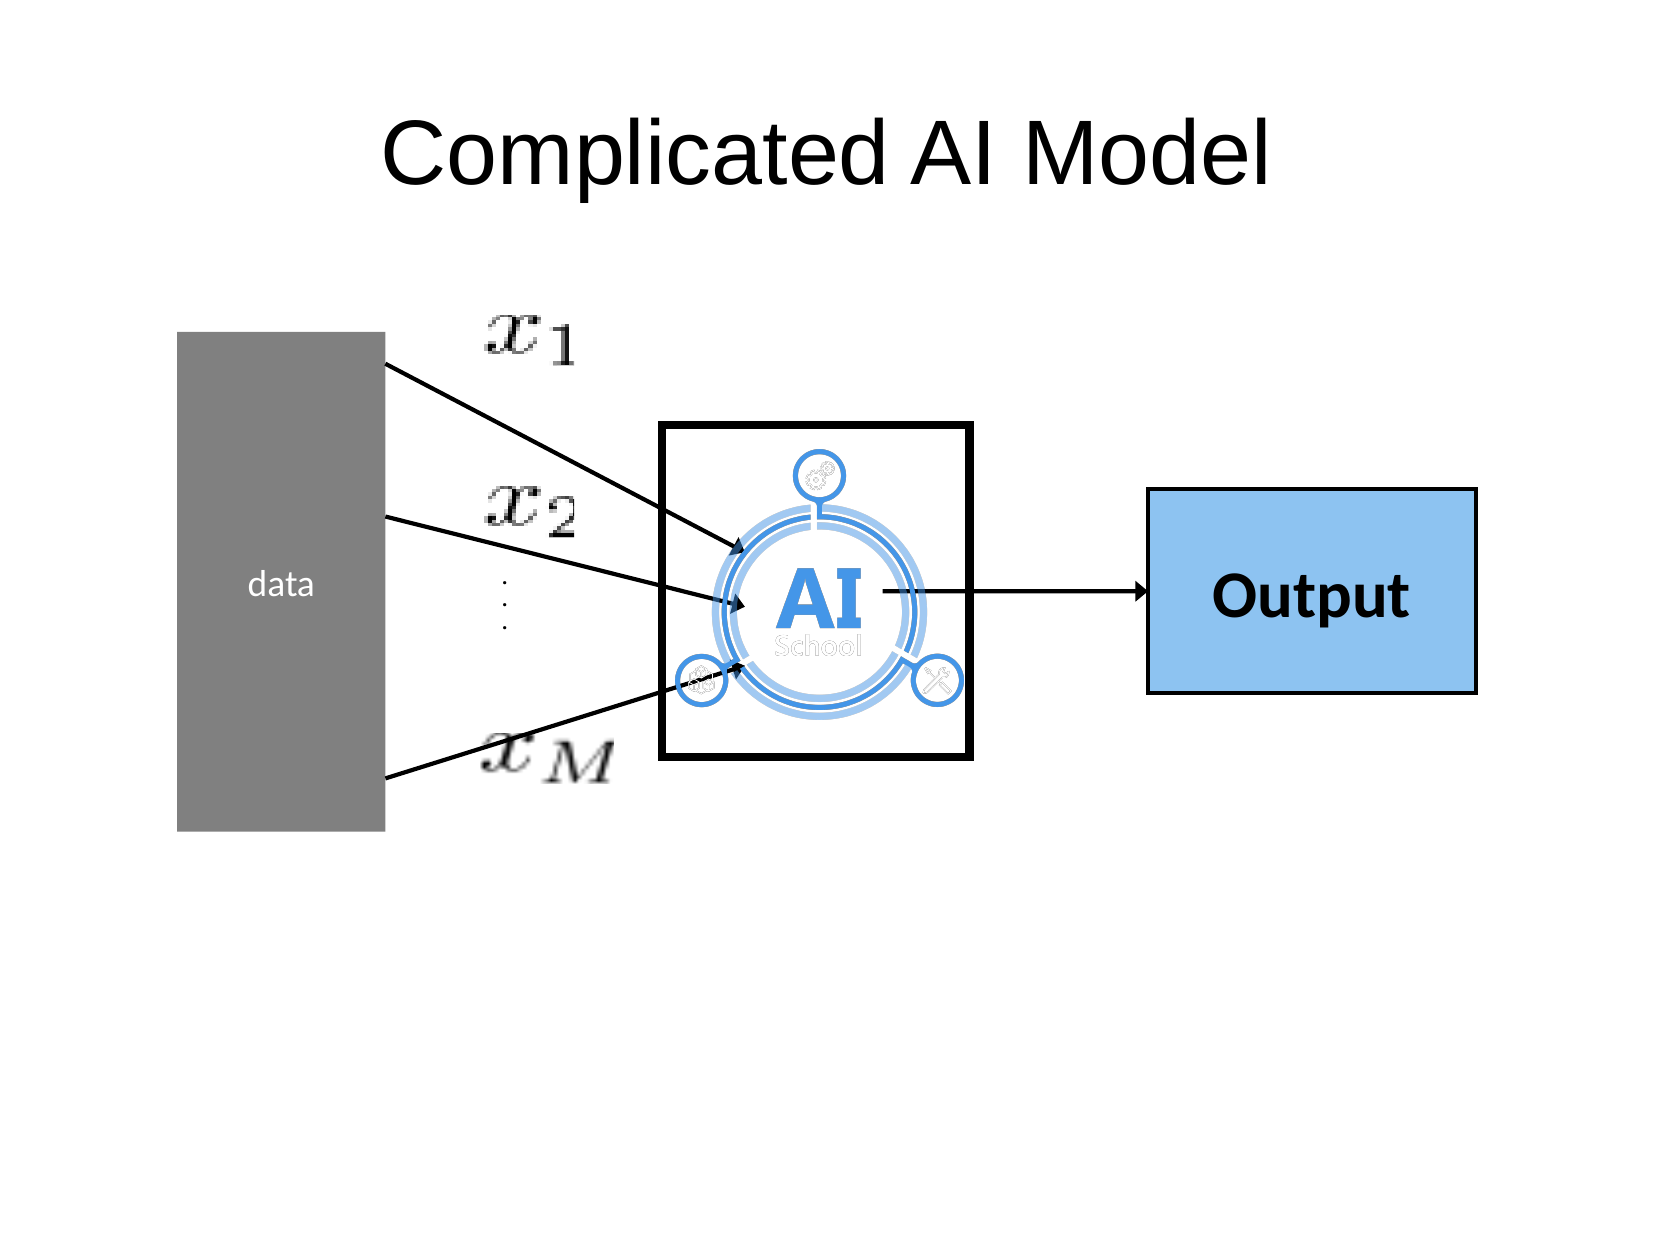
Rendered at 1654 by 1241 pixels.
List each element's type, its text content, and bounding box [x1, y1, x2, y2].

text_box data [177, 331, 386, 832]
text_box . . . [487, 558, 576, 641]
picture [480, 315, 575, 366]
picture [480, 733, 614, 784]
title Complicated AI Model [82, 49, 1571, 257]
text_box Output [1150, 491, 1474, 691]
picture [675, 449, 964, 721]
picture [480, 486, 575, 538]
